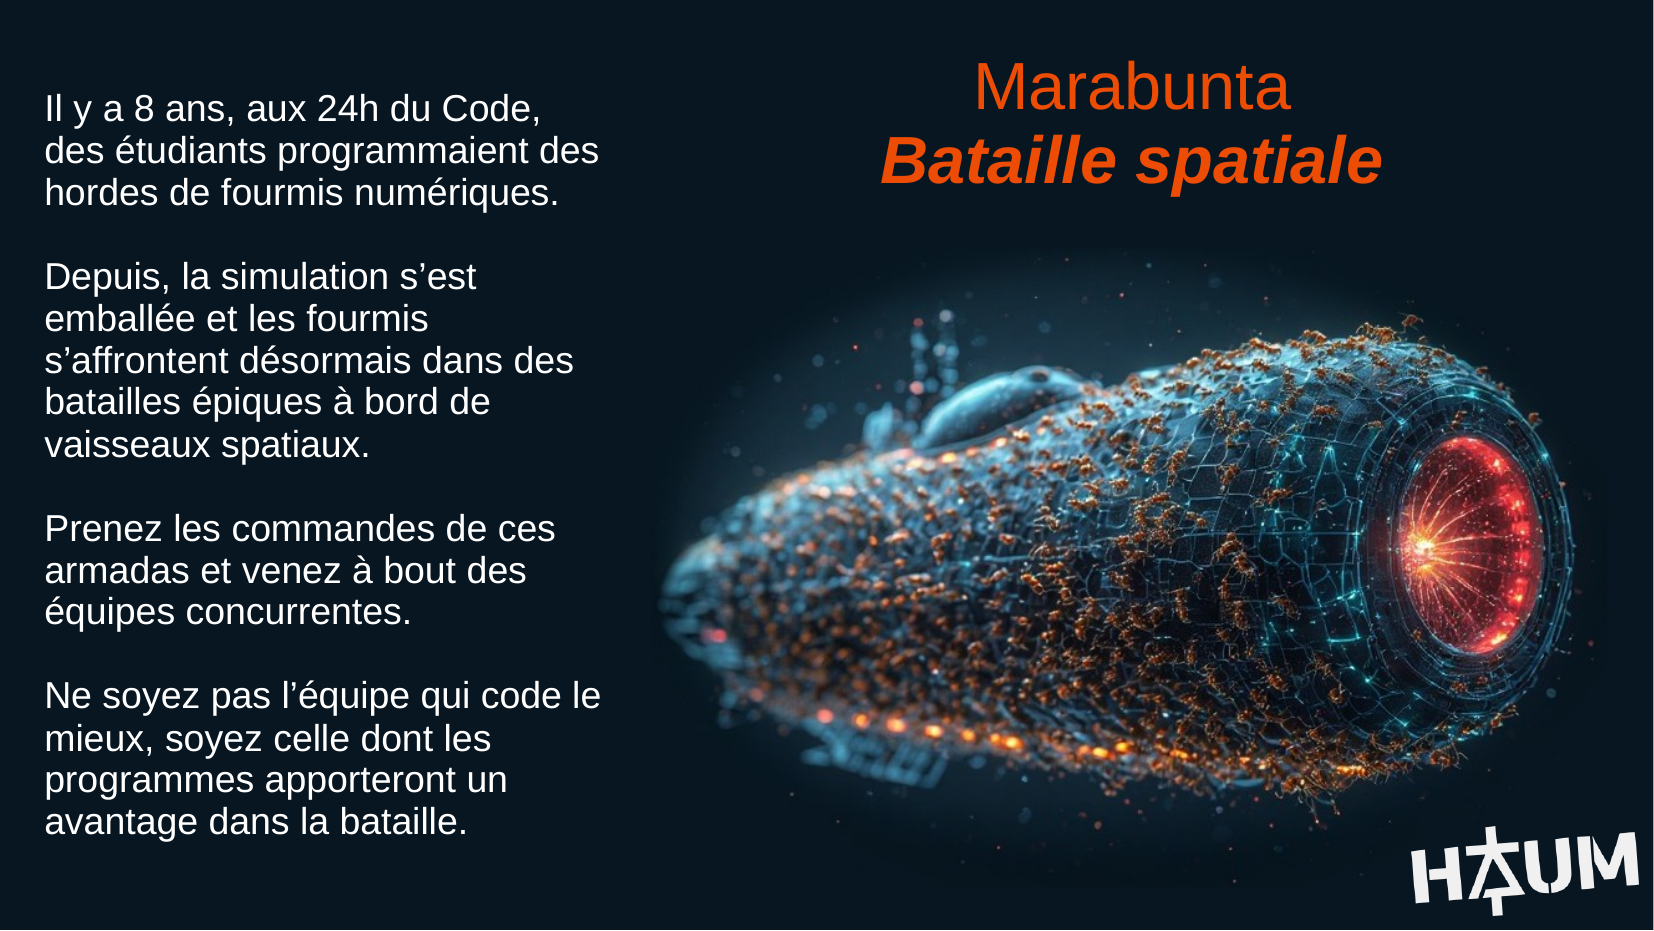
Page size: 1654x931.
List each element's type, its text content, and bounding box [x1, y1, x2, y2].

text_box Il y a 8 ans, aux 24h du Code, des étudiants programmaient des hordes de fourmis numériques. Depuis, la simulation s’est emballée et les fourmis s’affrontent désormais dans des batailles épiques à bord de vaisseaux spatiaux. Prenez les commandes de ces armadas et venez à bout des équipes concurrentes. Ne soyez pas l’équipe qui code le mieux, soyez celle dont les programmes apporteront un avantage dans la bataille. [29, 79, 621, 851]
text_box Marabunta Bataille spatiale [704, 41, 1561, 206]
picture [649, 247, 1639, 916]
